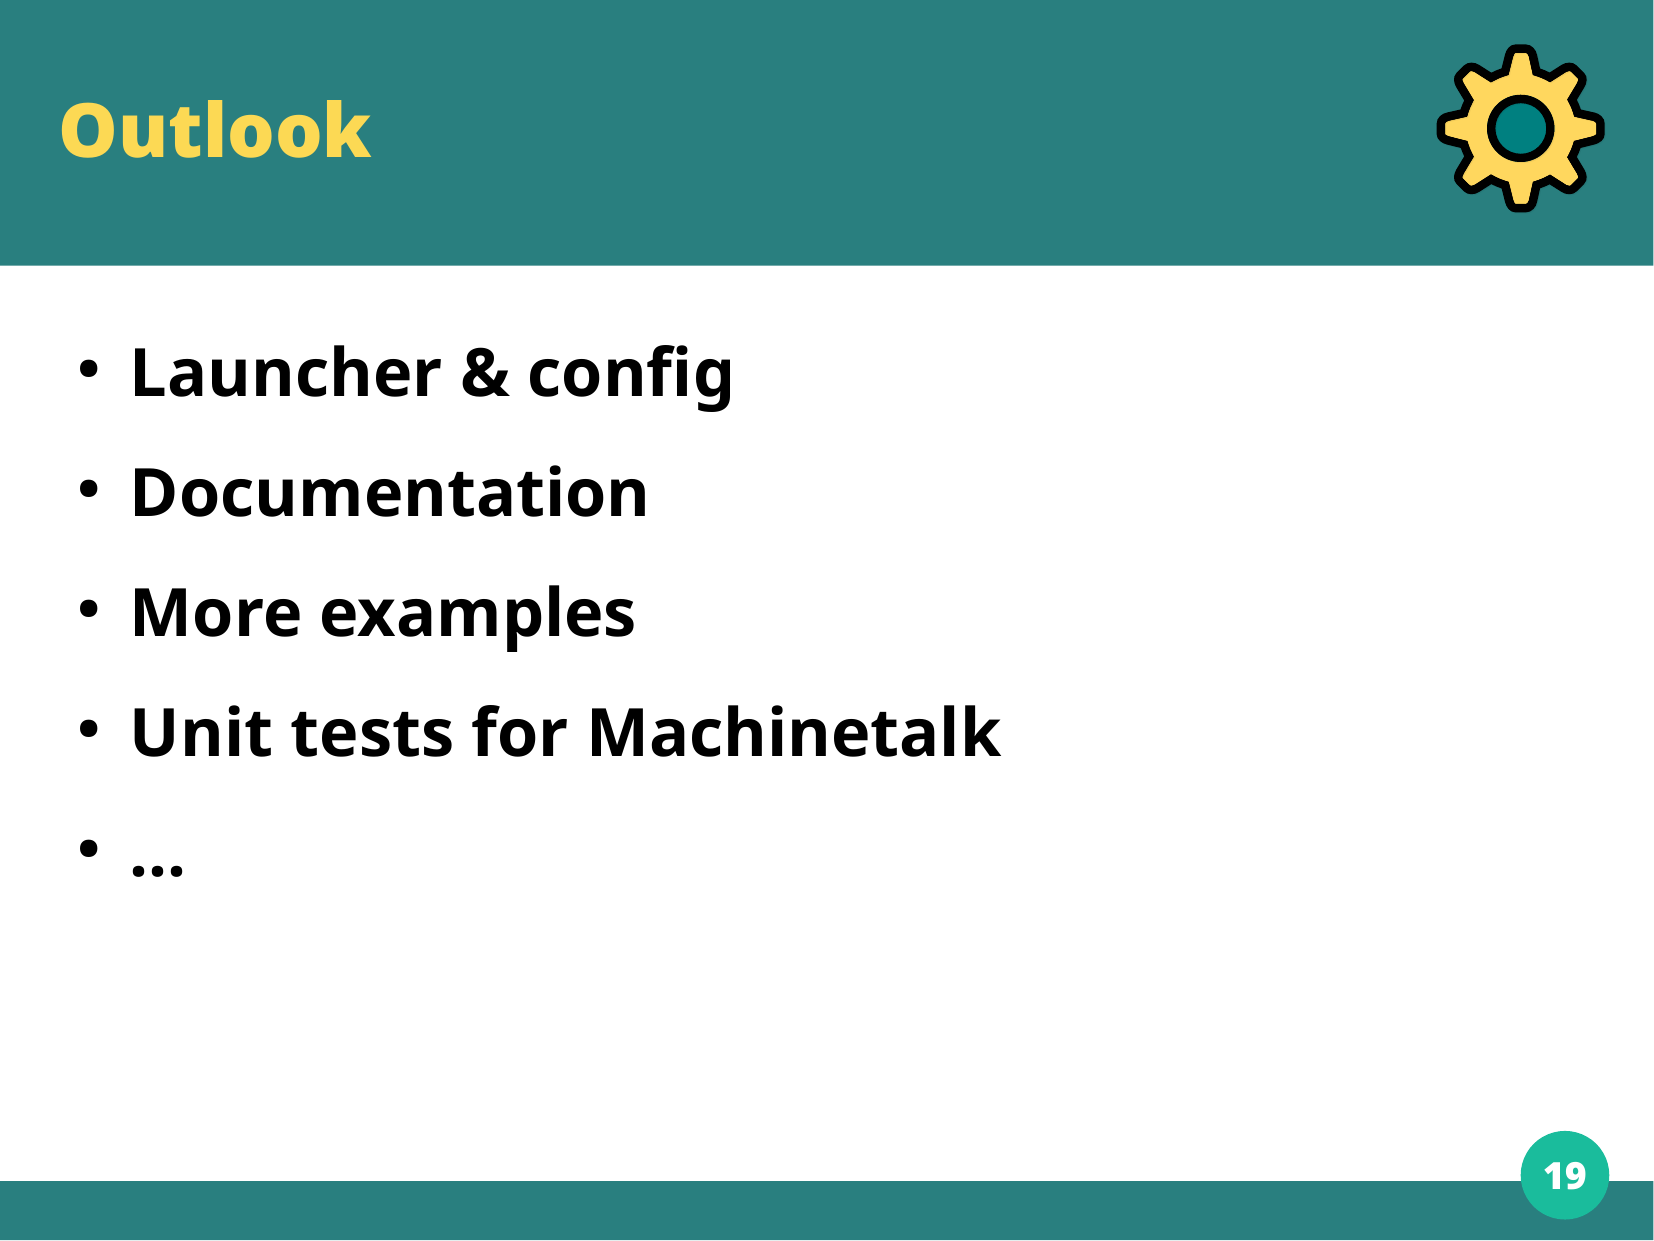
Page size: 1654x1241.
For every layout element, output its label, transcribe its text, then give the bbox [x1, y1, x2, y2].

list Launcher & config Documentation More examples Unit tests for Machinetalk … [59, 324, 1595, 1152]
title Outlook [59, 49, 1595, 207]
